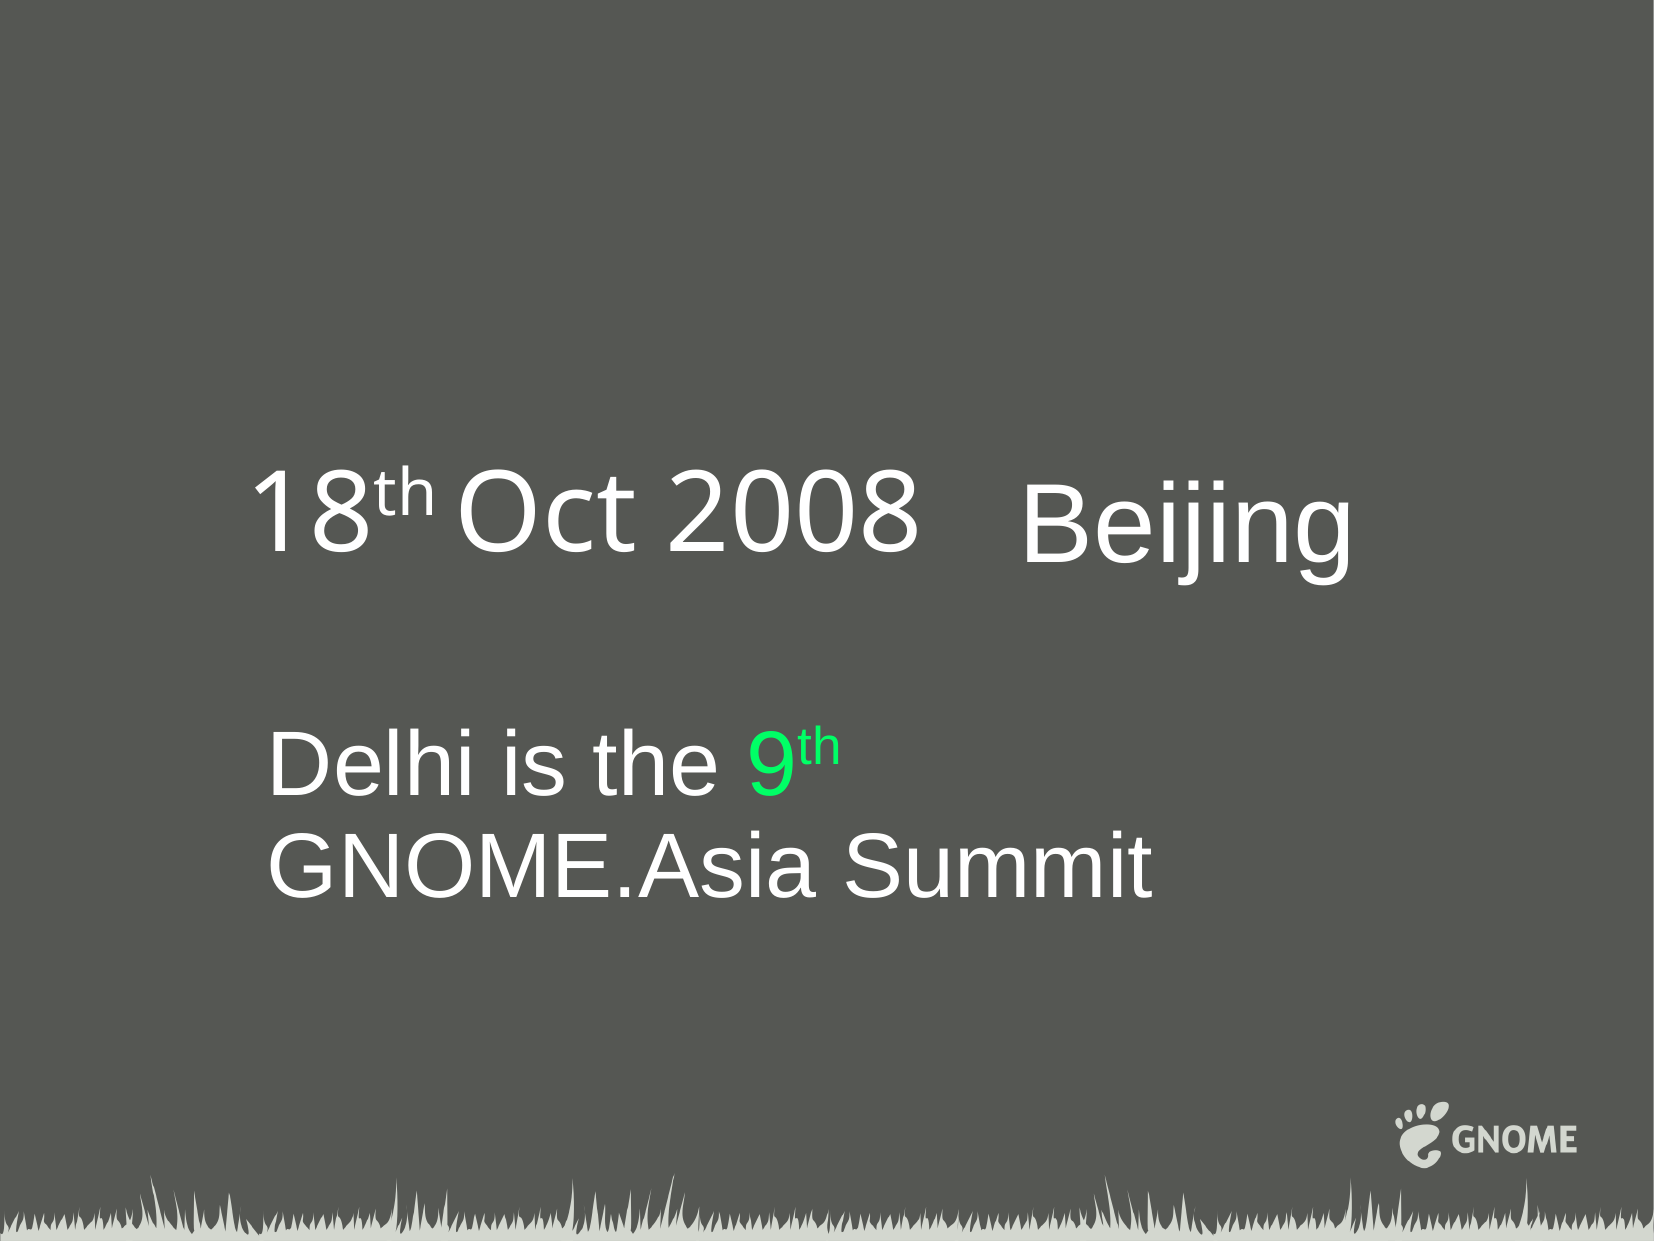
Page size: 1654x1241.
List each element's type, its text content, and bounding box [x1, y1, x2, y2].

text_box Delhi is the 9th GNOME.Asia Summit [252, 705, 1606, 1031]
picture [0, 0, 1654, 1241]
title Beijing [1018, 416, 1426, 631]
title 18th Oct 2008 [245, 356, 946, 661]
